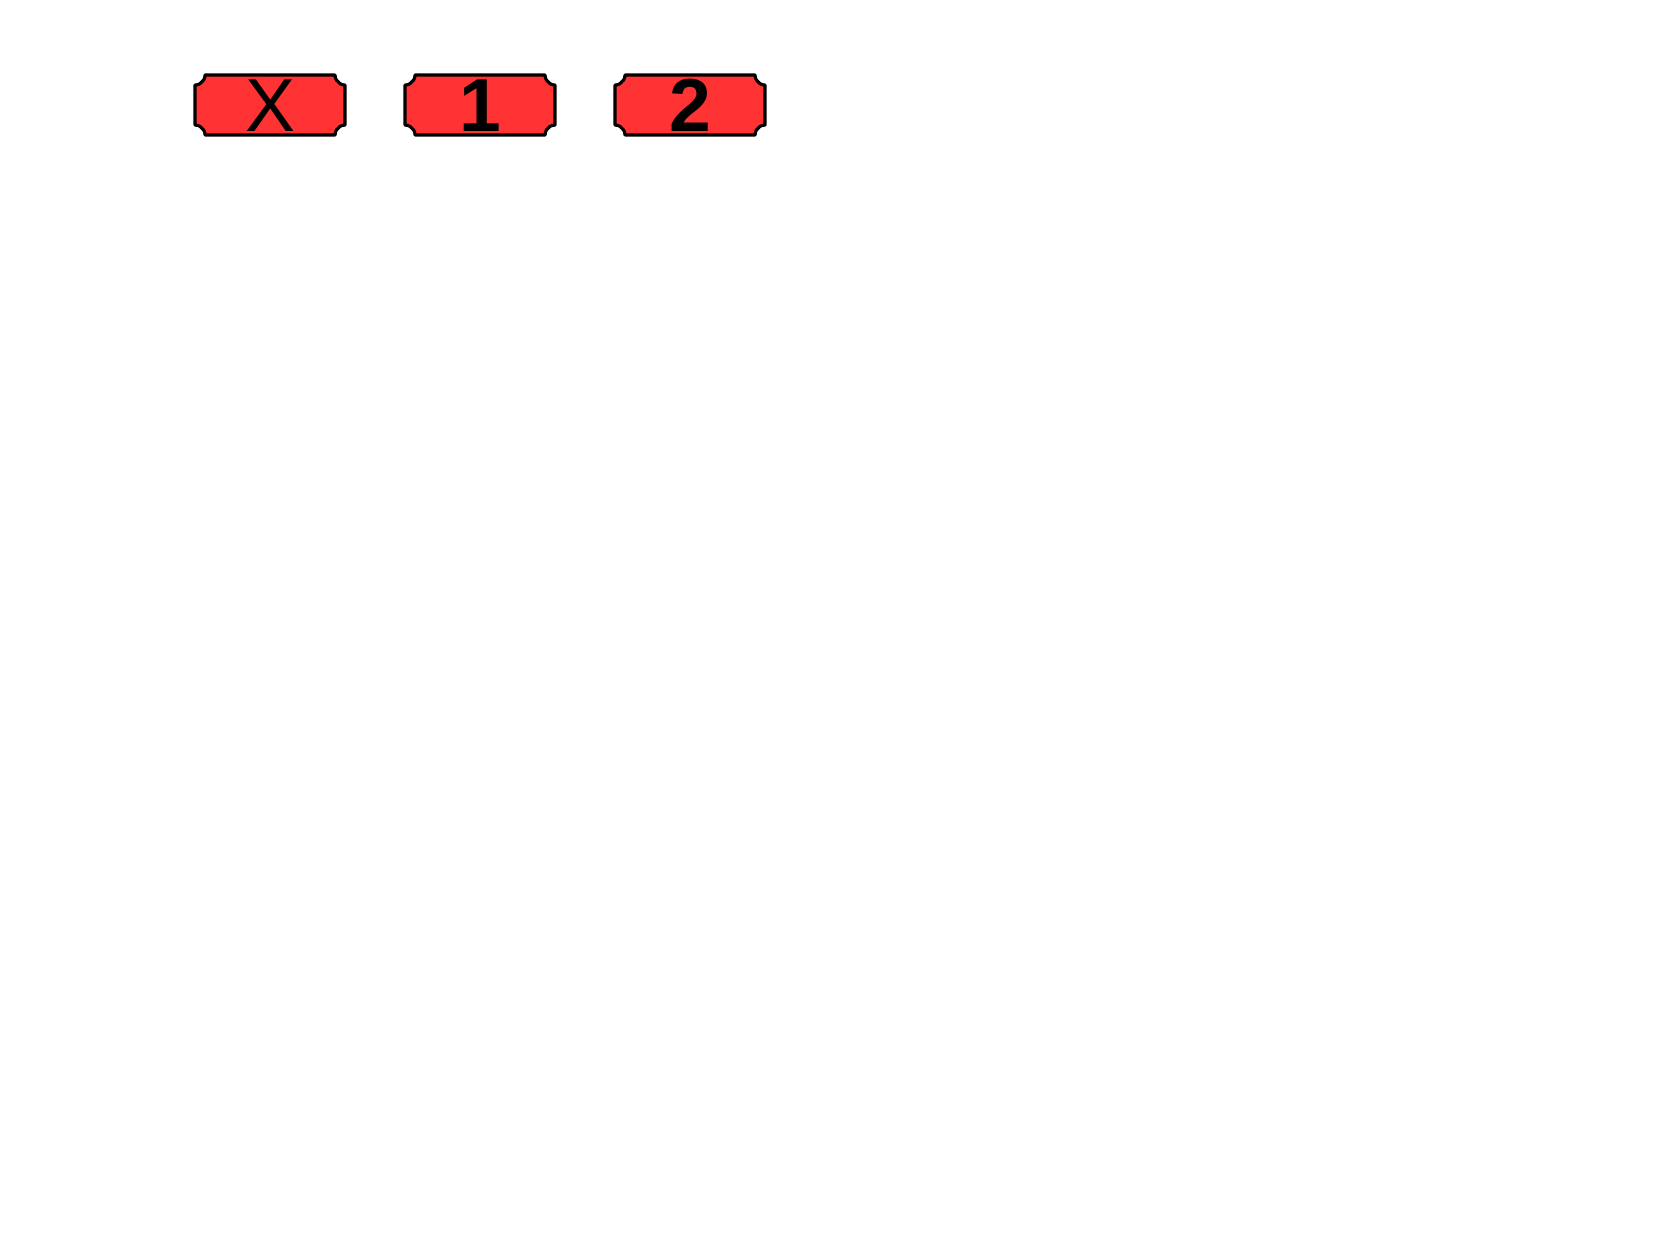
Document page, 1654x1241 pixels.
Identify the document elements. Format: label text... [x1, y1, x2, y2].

text_box 1 [405, 75, 556, 136]
text_box 2 [615, 75, 766, 136]
text_box X [195, 75, 346, 136]
